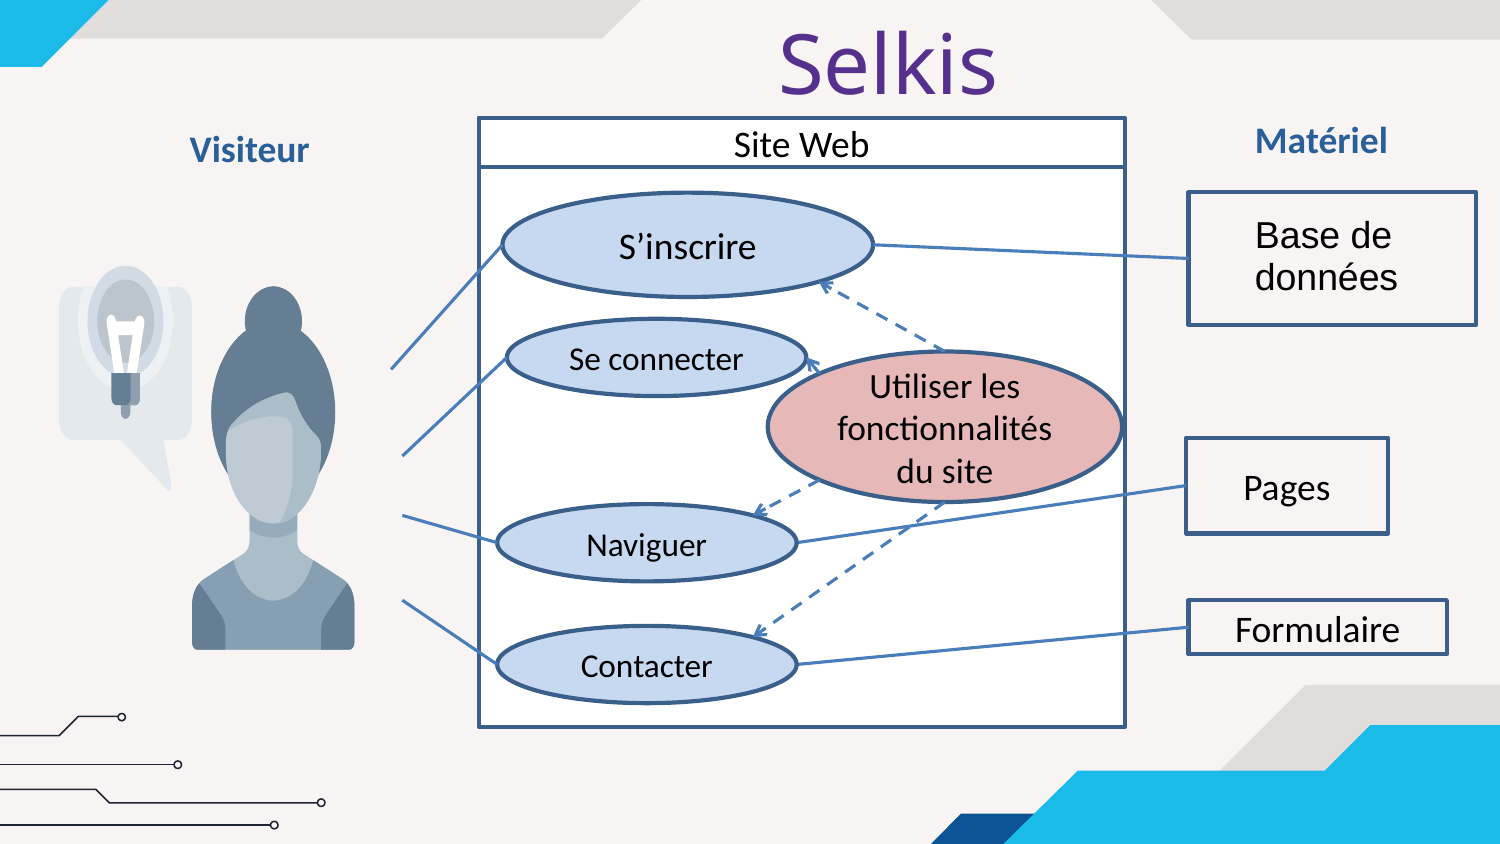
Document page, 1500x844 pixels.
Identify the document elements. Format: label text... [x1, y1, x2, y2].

text_box [478, 635, 1125, 728]
text_box Naviguer [497, 504, 797, 582]
text_box Contacter [497, 625, 797, 704]
text_box Formulaire [1188, 600, 1447, 655]
text_box [192, 286, 355, 650]
text_box Utiliser les fonctionnalités du site [767, 351, 1123, 503]
text_box Matériel [1240, 118, 1418, 178]
text_box [478, 497, 1125, 662]
text_box [478, 168, 1125, 268]
text_box Visiteur [174, 117, 325, 178]
text_box Site Web [478, 118, 1125, 168]
text_box Selkis [763, 0, 1034, 148]
text_box S’inscrire [502, 192, 873, 297]
text_box Se connecter [507, 318, 807, 397]
text_box [58, 265, 193, 491]
text_box Base de données [1240, 206, 1500, 306]
text_box Pages [1186, 437, 1388, 534]
text_box [478, 247, 1125, 540]
